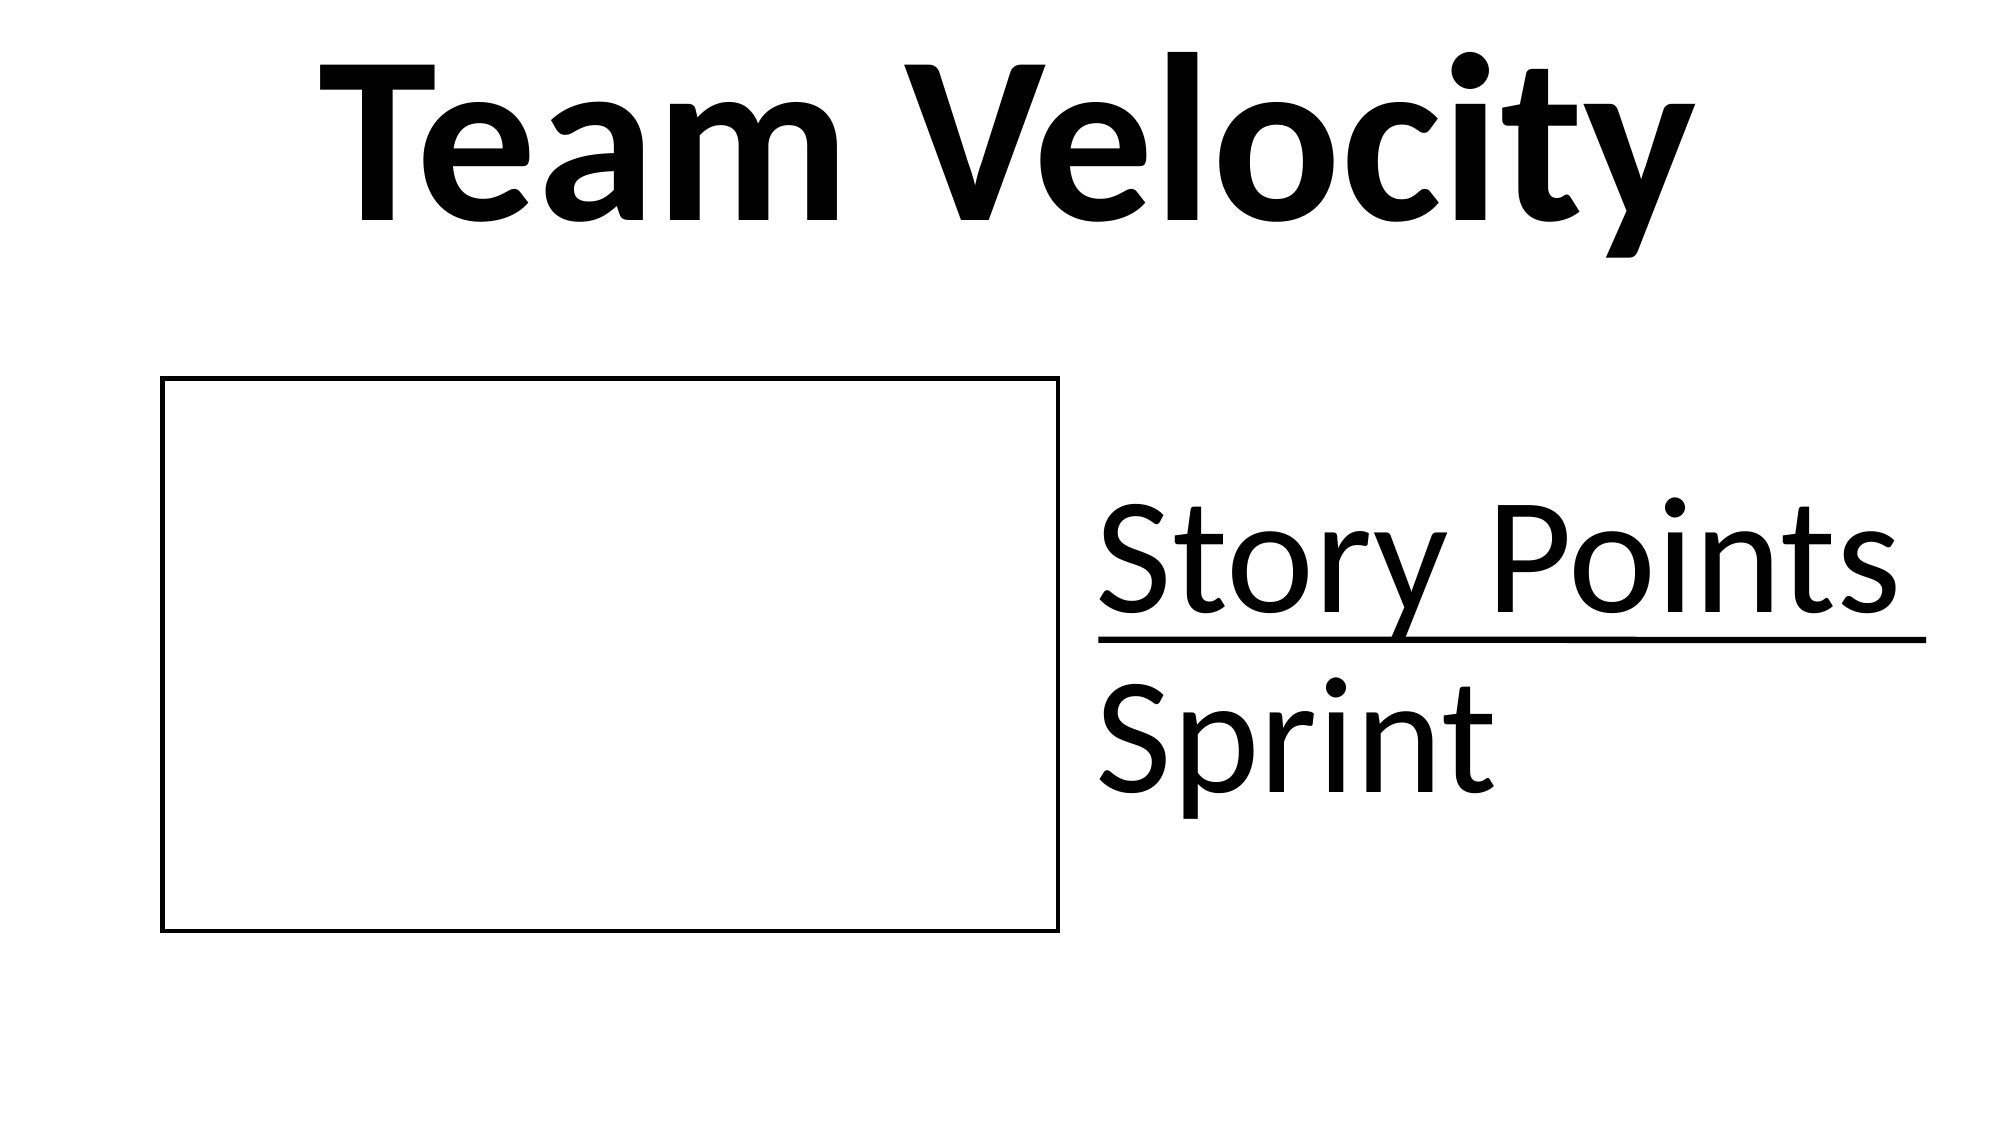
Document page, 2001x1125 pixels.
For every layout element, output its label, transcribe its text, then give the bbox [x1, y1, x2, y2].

text_box Team Velocity [8, 0, 2000, 280]
title Story Points Sprint [1080, 444, 1927, 836]
